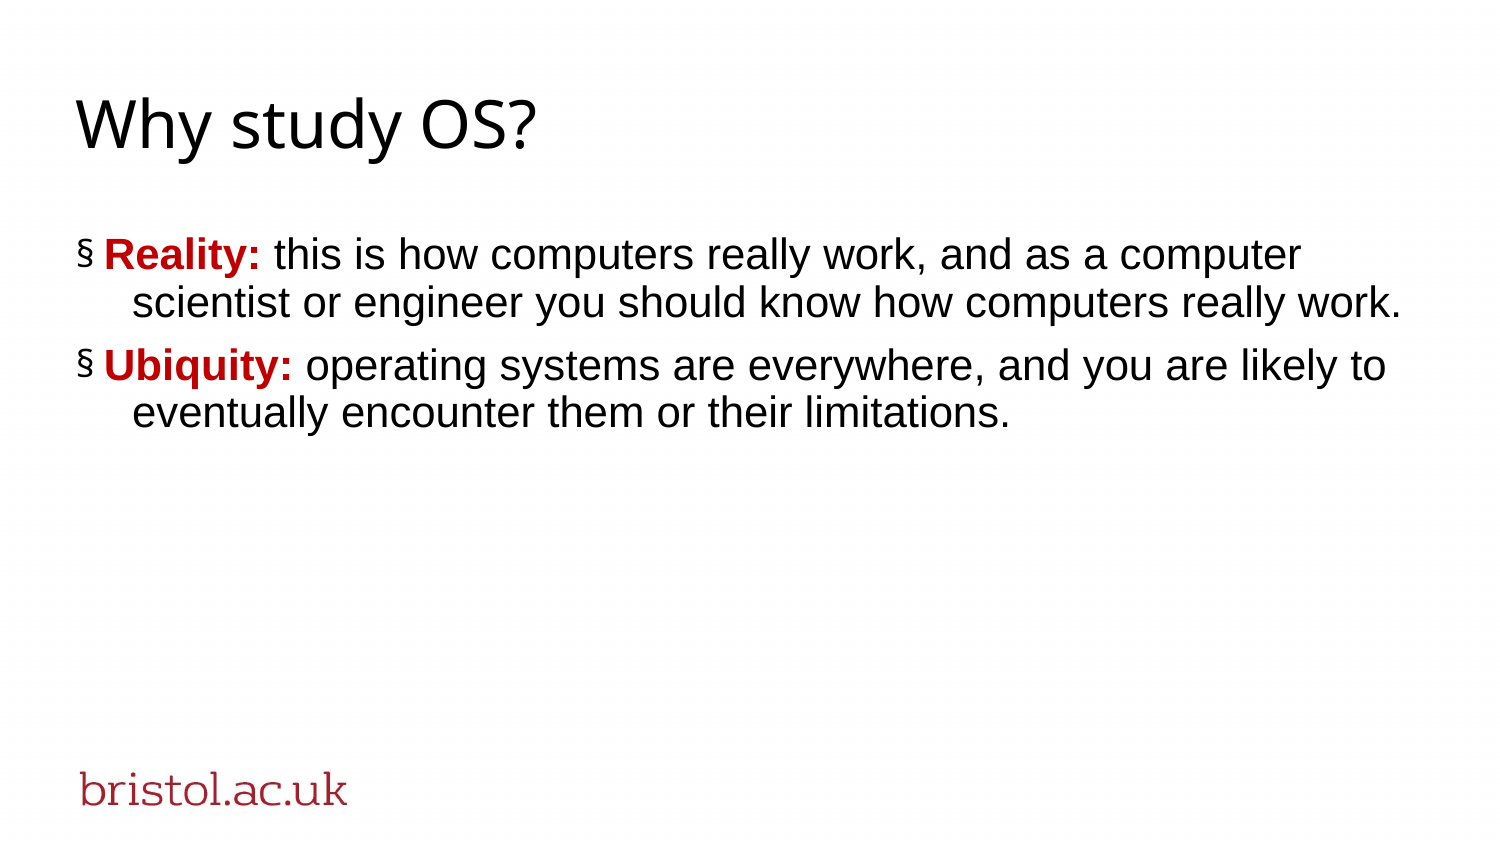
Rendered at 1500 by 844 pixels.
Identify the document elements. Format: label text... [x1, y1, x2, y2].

list Reality: this is how computers really work, and as a computer scientist or engineer you should know how computers really work. Ubiquity: operating systems are everywhere, and you are likely to eventually encounter them or their limitations. [60, 224, 1440, 699]
title Why study OS? [60, 44, 1440, 209]
